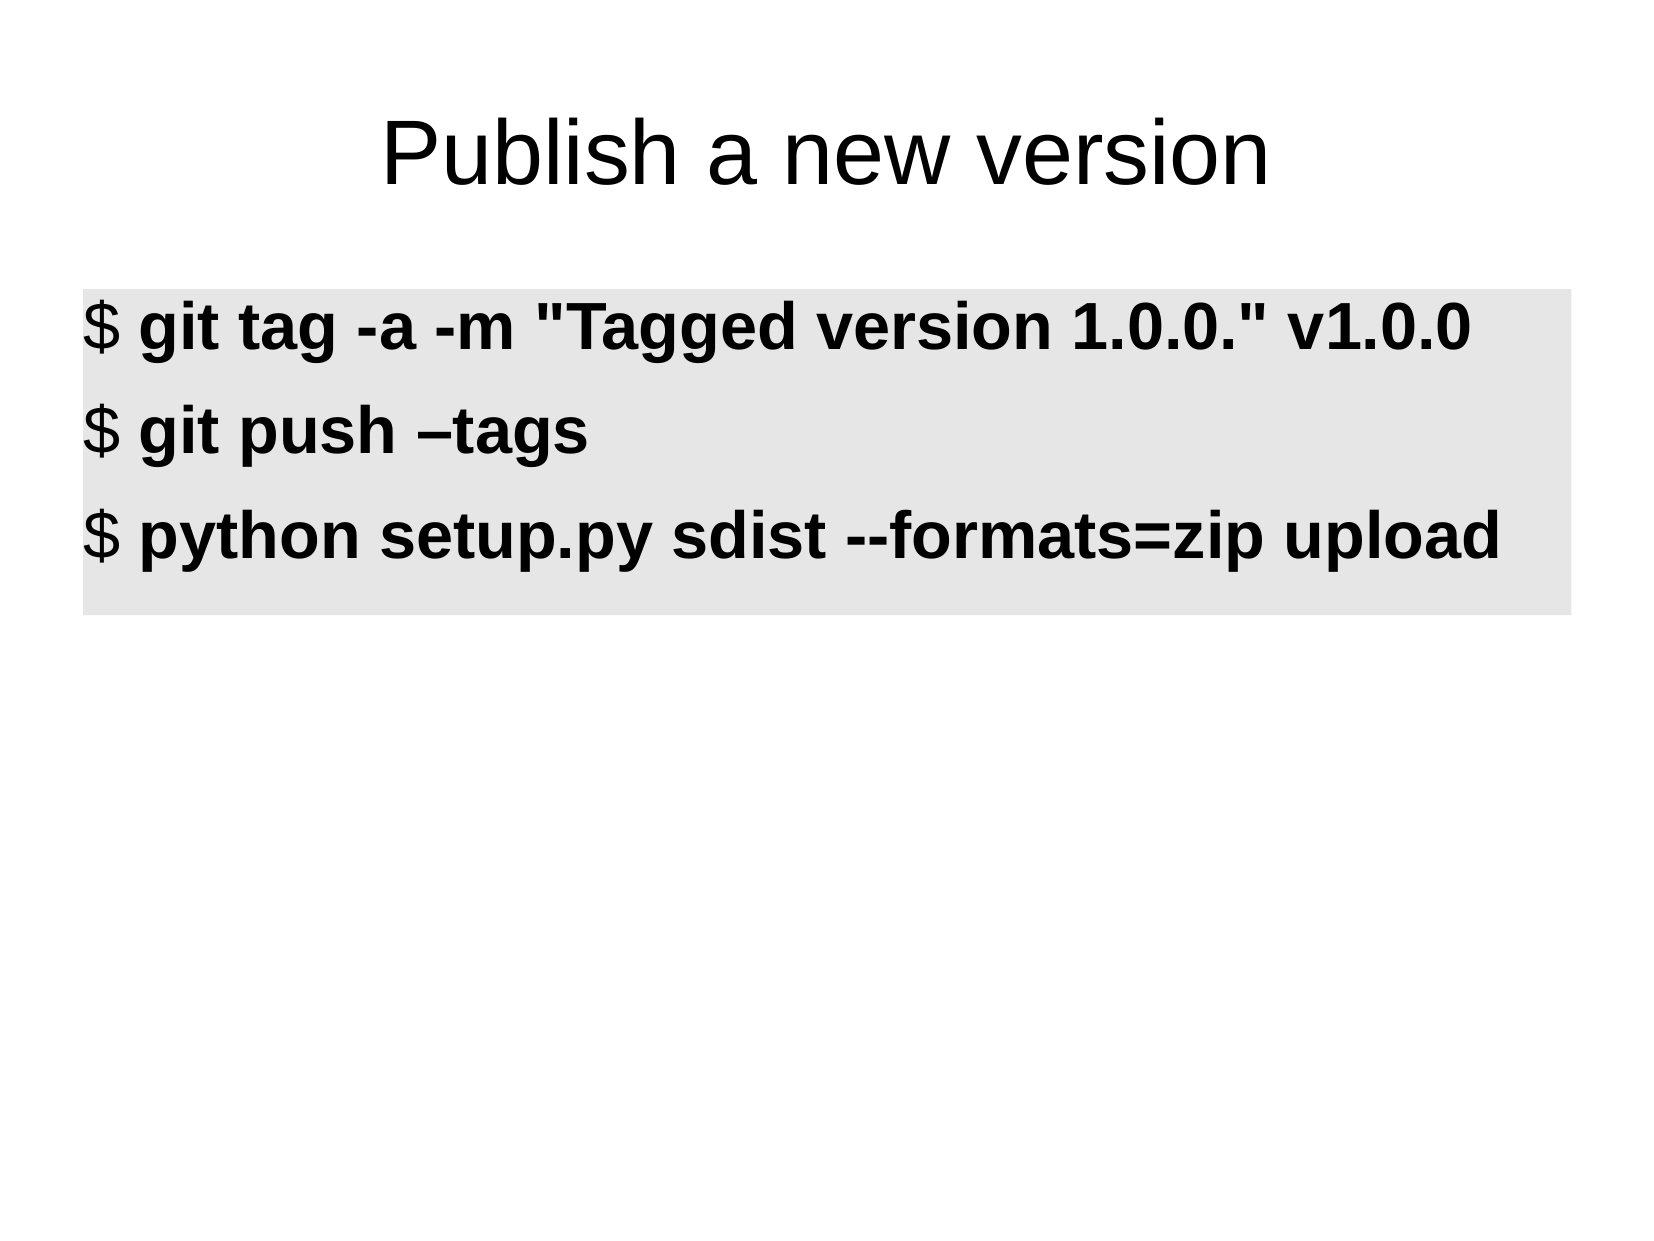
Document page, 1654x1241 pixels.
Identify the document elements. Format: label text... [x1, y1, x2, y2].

title Publish a new version [82, 49, 1571, 257]
list $ git tag -a -m "Tagged version 1.0.0." v1.0.0 $ git push –tags $ python setup.py sdist --formats=zip upload [83, 289, 1572, 616]
